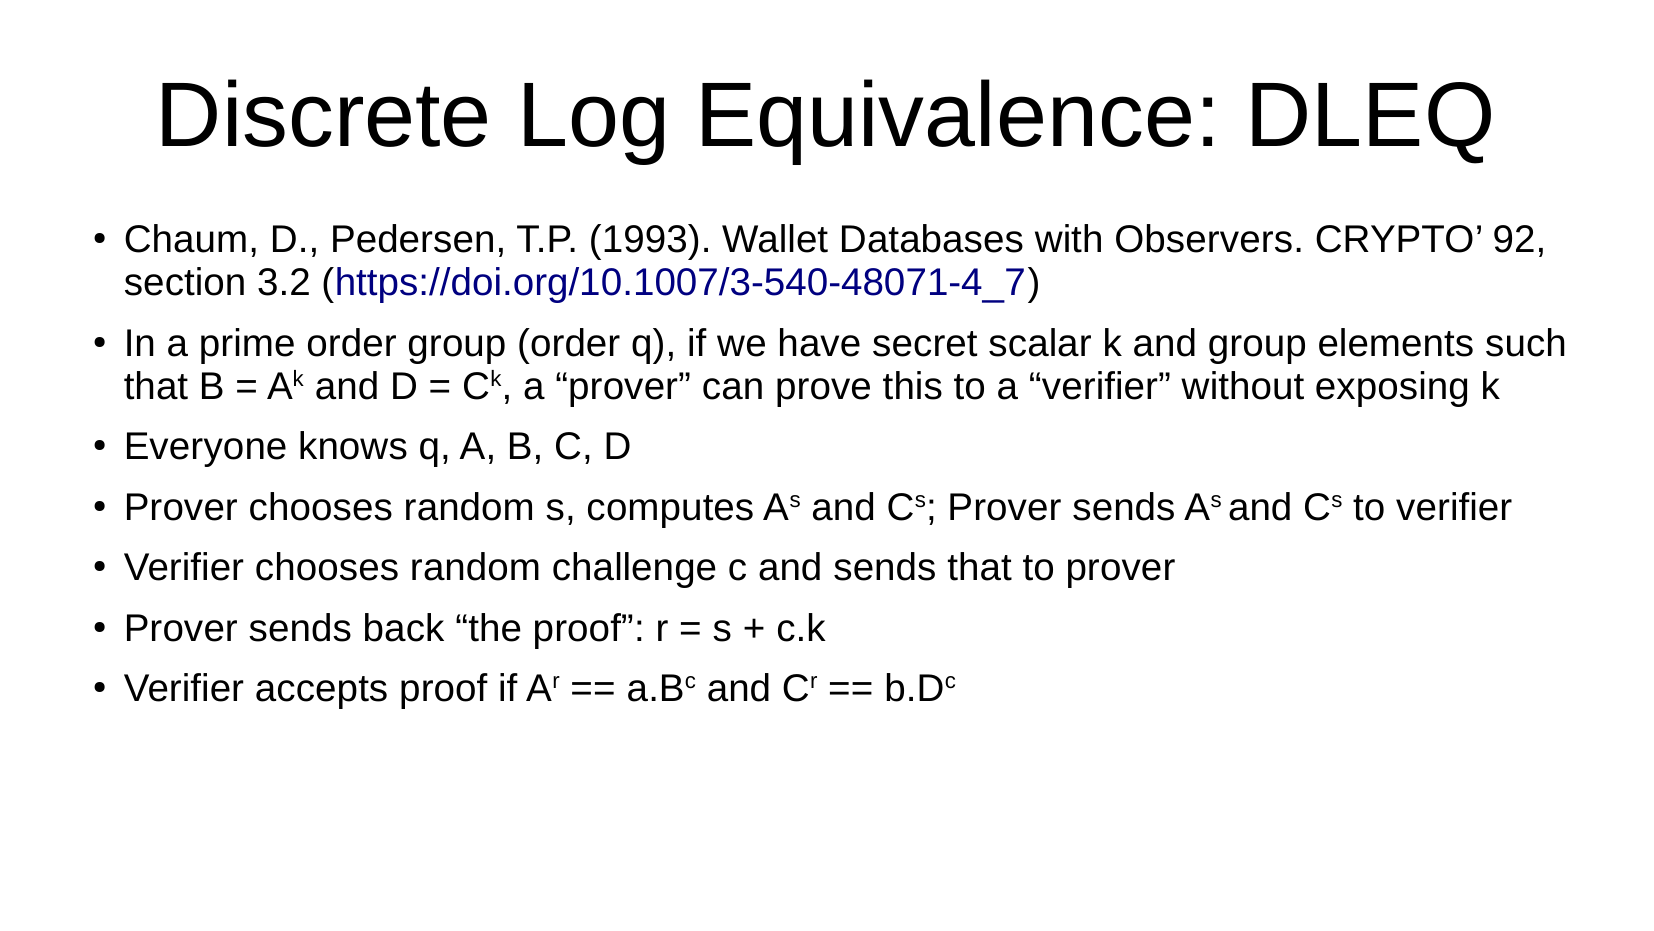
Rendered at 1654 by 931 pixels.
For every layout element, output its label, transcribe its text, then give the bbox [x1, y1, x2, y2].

title Discrete Log Equivalence: DLEQ [82, 37, 1571, 193]
list Chaum, D., Pedersen, T.P. (1993). Wallet Databases with Observers. CRYPTO’ 92, section 3.2 (https://doi.org/10.1007/3-540-48071-4_7) In a prime order group (order q), if we have secret scalar k and group elements such that B = Ak and D = Ck, a “prover” can prove this to a “verifier” without exposing k Everyone knows q, A, B, C, D Prover chooses random s, computes As and Cs; Prover sends As and Cs to verifier Verifier chooses random challenge c and sends that to prover Prover sends back “the proof”: r = s + c.k Verifier accepts proof if Ar == a.Bc and Cr == b.Dc [82, 217, 1571, 758]
